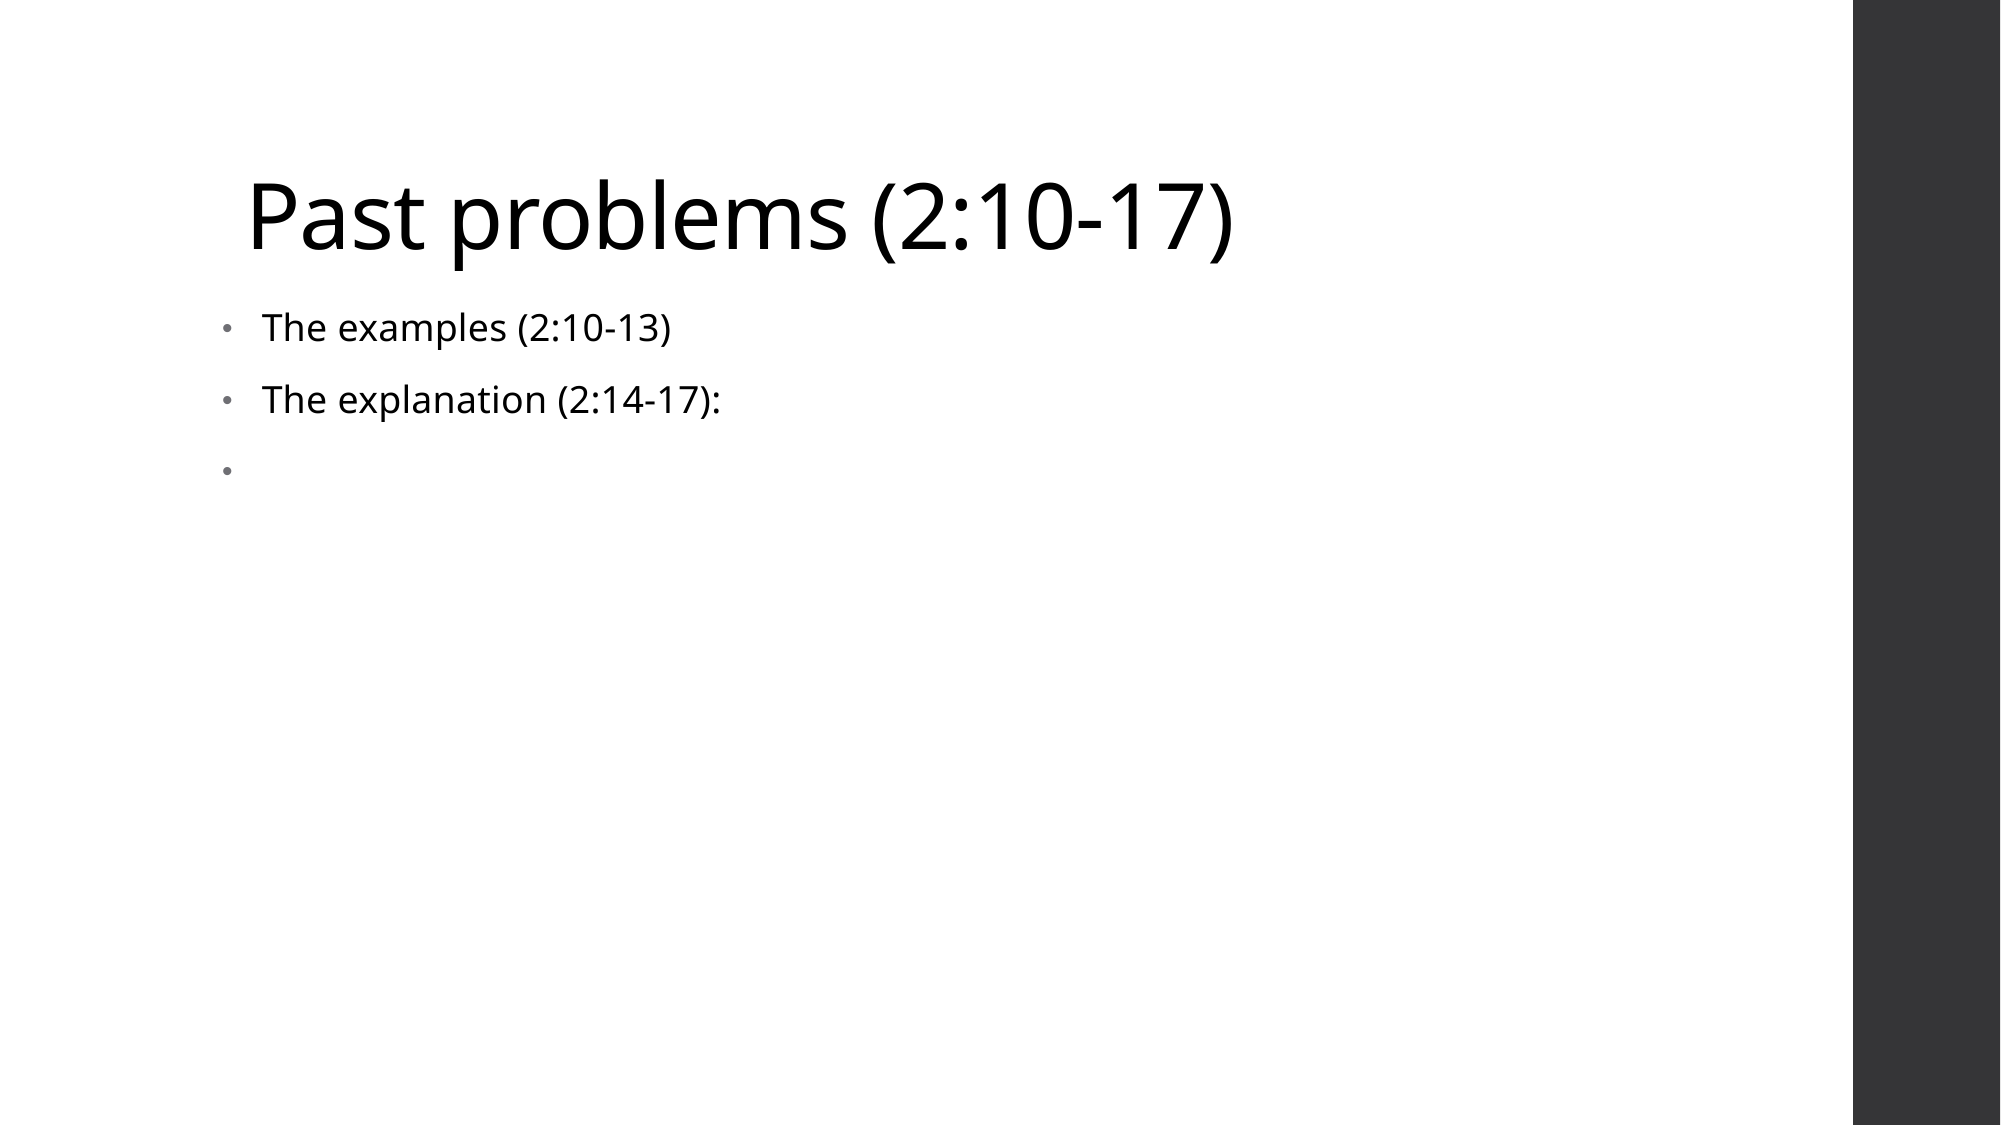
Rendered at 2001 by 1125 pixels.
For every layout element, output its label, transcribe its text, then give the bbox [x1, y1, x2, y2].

title Past problems (2:10-17) [206, 60, 1797, 278]
list The examples (2:10-13) The explanation (2:14-17): [206, 299, 1617, 1014]
